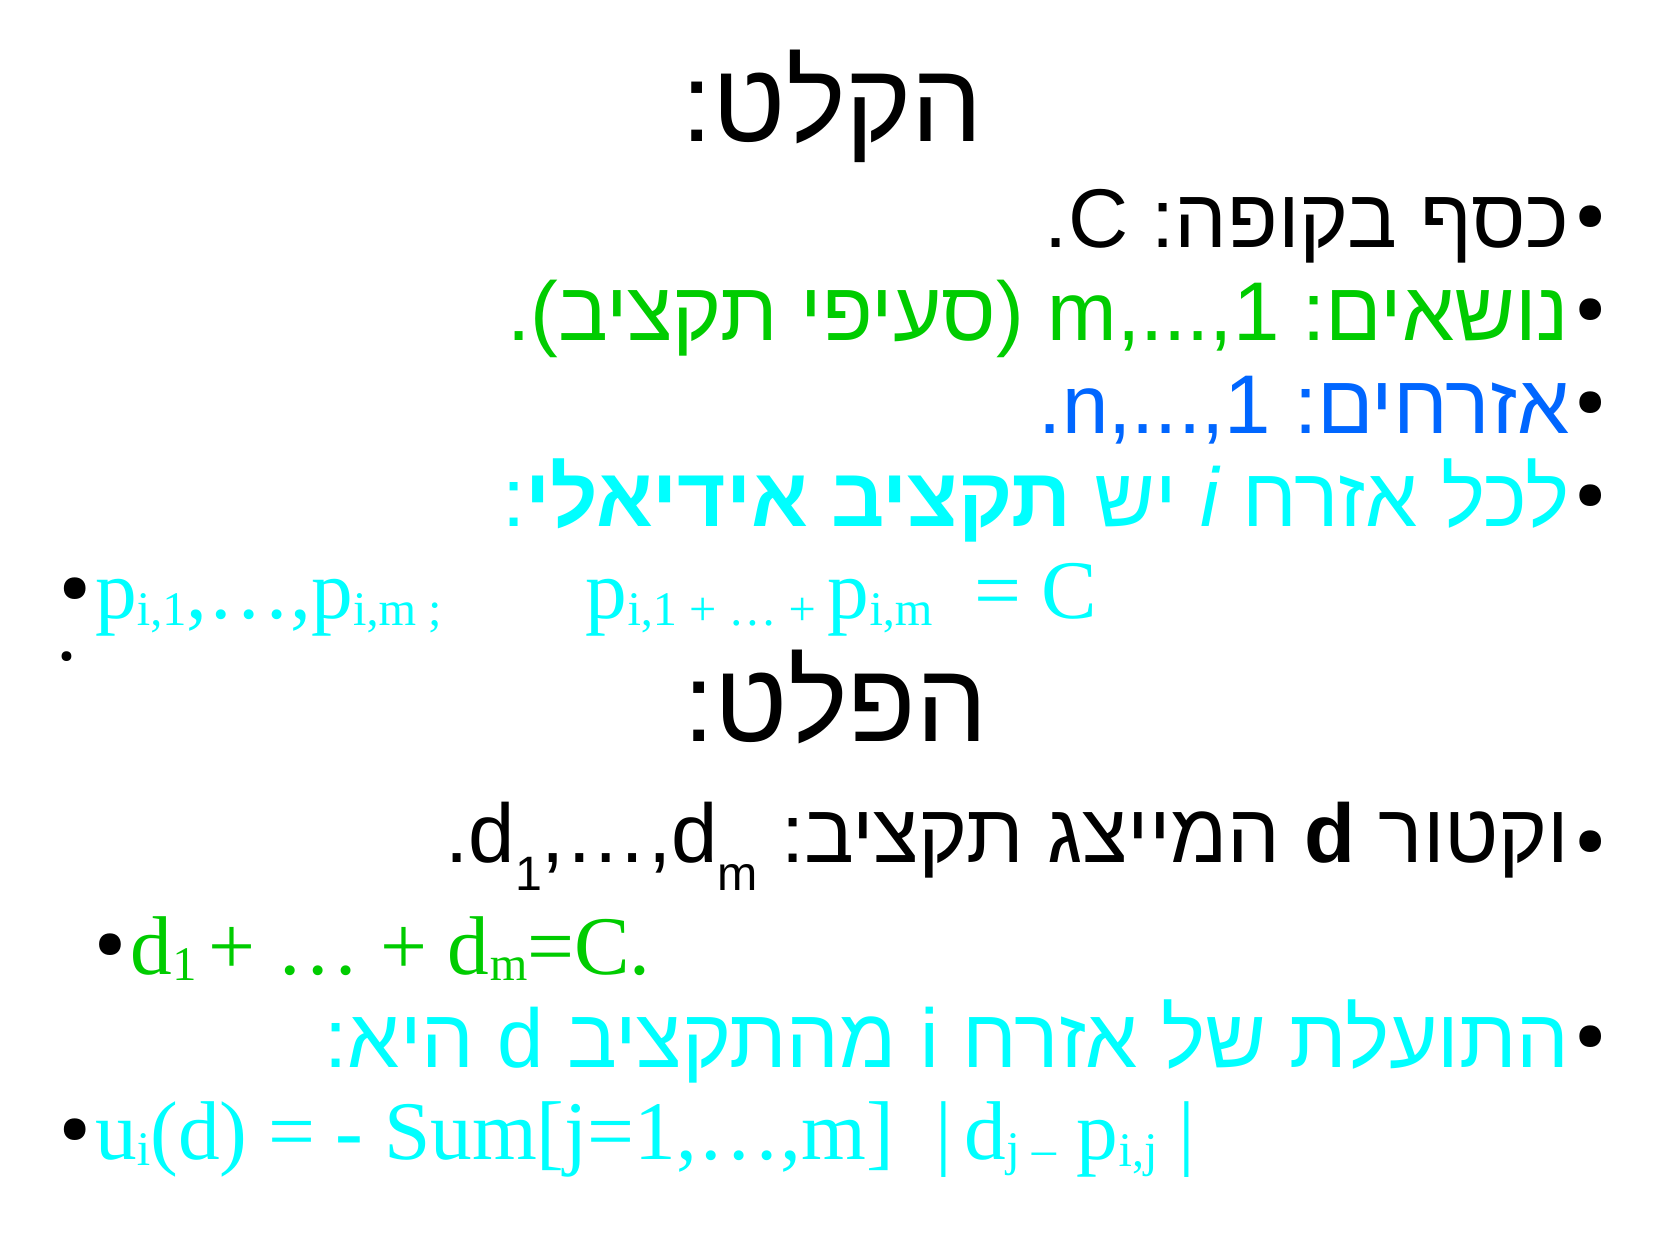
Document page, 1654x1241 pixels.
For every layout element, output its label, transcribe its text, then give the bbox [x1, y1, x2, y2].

title הקלט: [45, 0, 1621, 165]
text_box כסף בקופה: C. נושאים: 1,...,m (סעיפי תקציב). אזרחים: 1,...,n. לכל אזרח i יש תקציב אידיאלי: pi,1,…,pi,m ; pi,1 + … + pi,m = C [45, 165, 1621, 687]
title הפלט: [47, 585, 1623, 826]
text_box וקטור d המייצג תקציב: d1,…,dm. d1 + … + dm=C. התועלת של אזרח i מהתקציב d היא: ui(d) = - Sum[j=1,…,m] | dj – pi,j | [45, 780, 1621, 1187]
